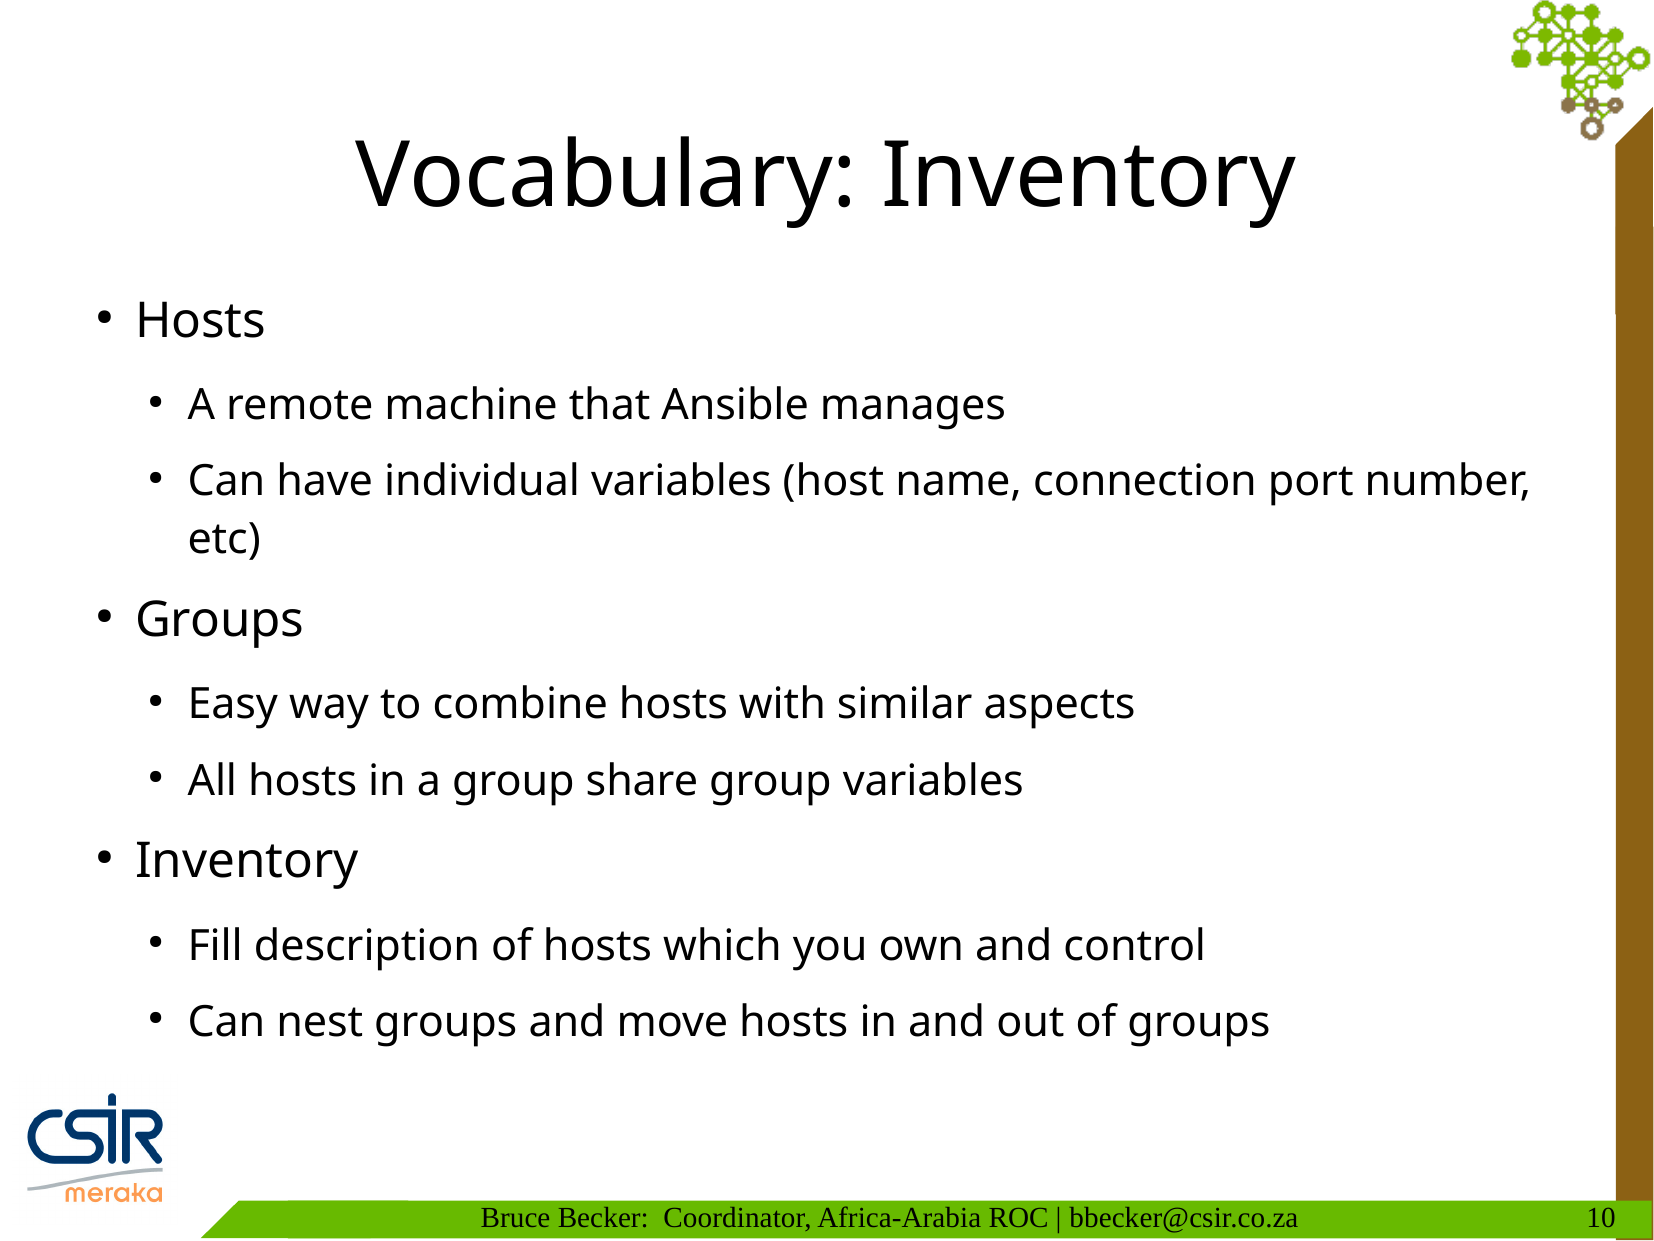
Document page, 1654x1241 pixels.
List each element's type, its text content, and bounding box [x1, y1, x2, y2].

picture [1503, 0, 1654, 144]
title Vocabulary: Inventory [82, 67, 1571, 275]
picture [12, 1074, 178, 1225]
list Hosts A remote machine that Ansible manages Can have individual variables (host name, connection port number, etc) Groups Easy way to combine hosts with similar aspects All hosts in a group share group variables Inventory Fill description of hosts which you own and control Can nest groups and move hosts in and out of groups [82, 284, 1571, 1054]
